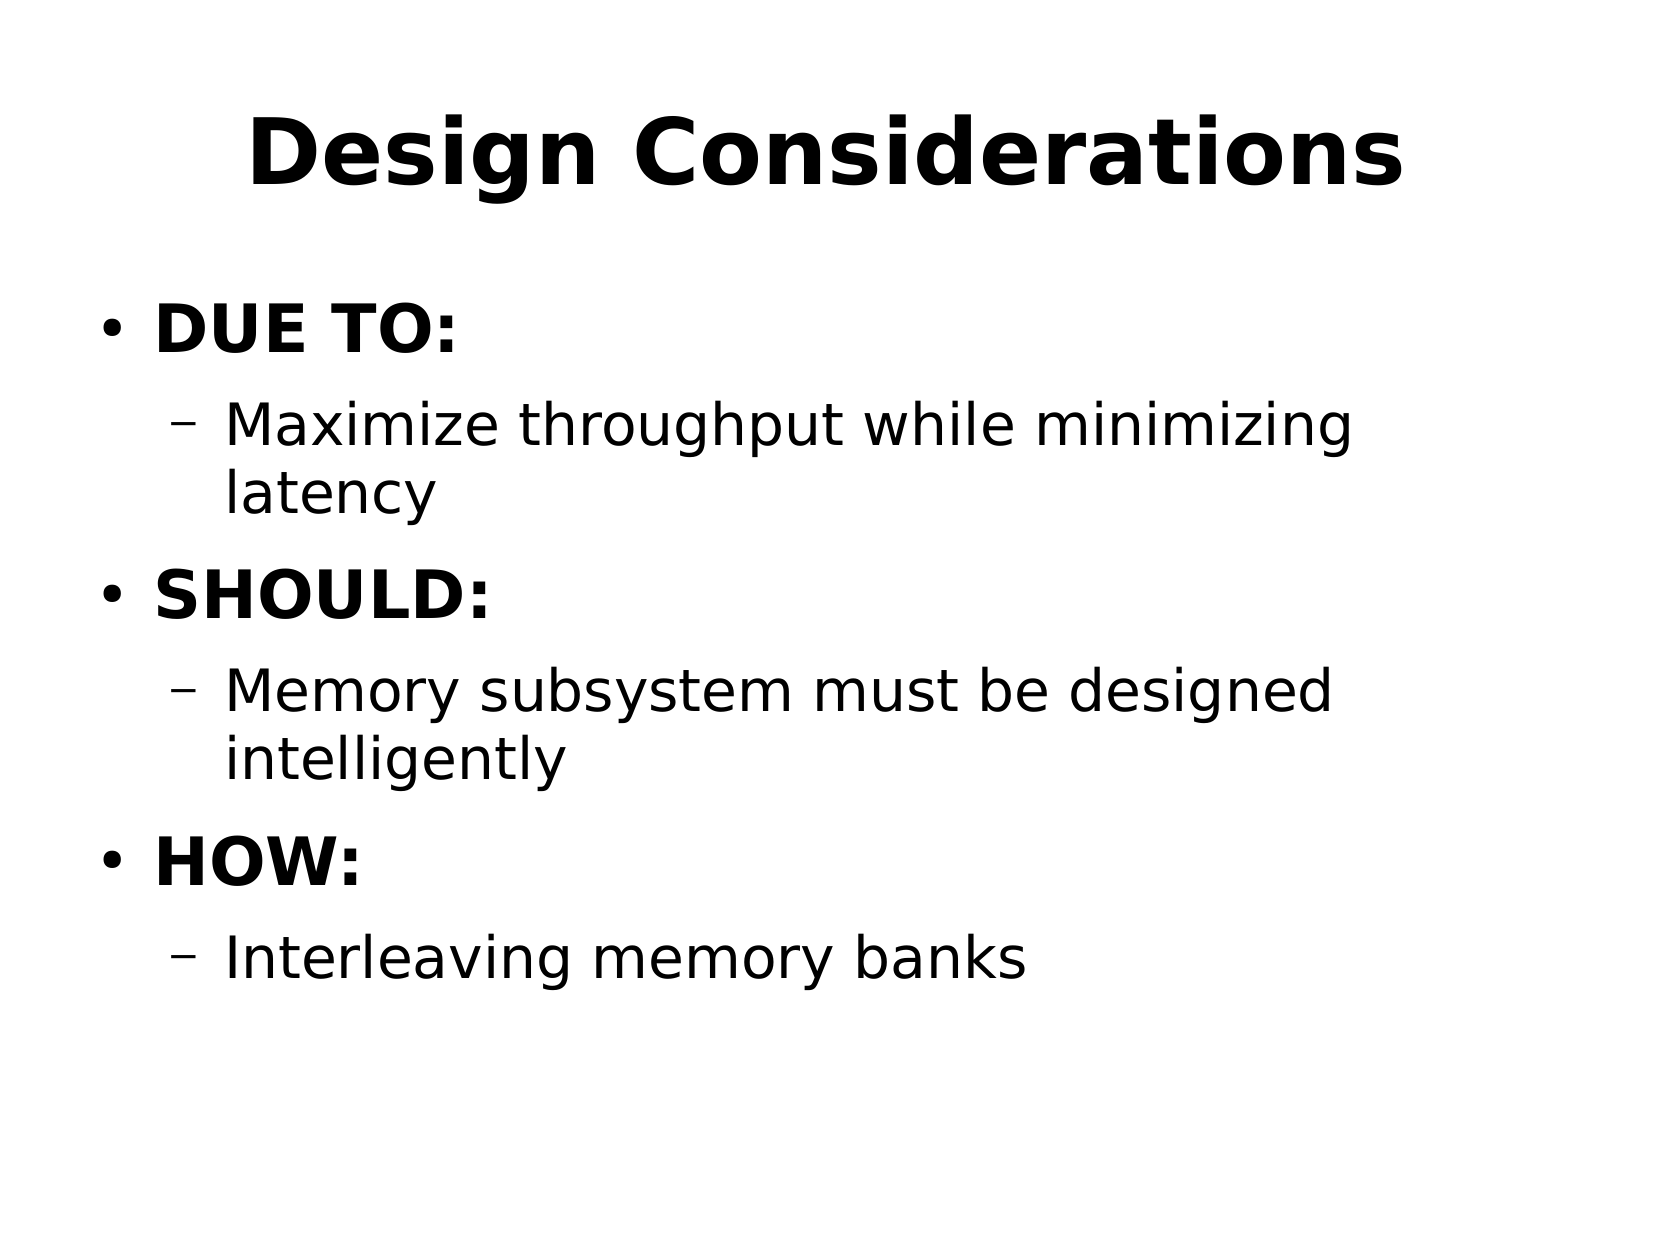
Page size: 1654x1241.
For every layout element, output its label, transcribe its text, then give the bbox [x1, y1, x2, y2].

title Design Considerations [82, 49, 1571, 257]
list DUE TO: Maximize throughput while minimizing latency SHOULD: Memory subsystem must be designed intelligently HOW: Interleaving memory banks [82, 290, 1571, 1010]
